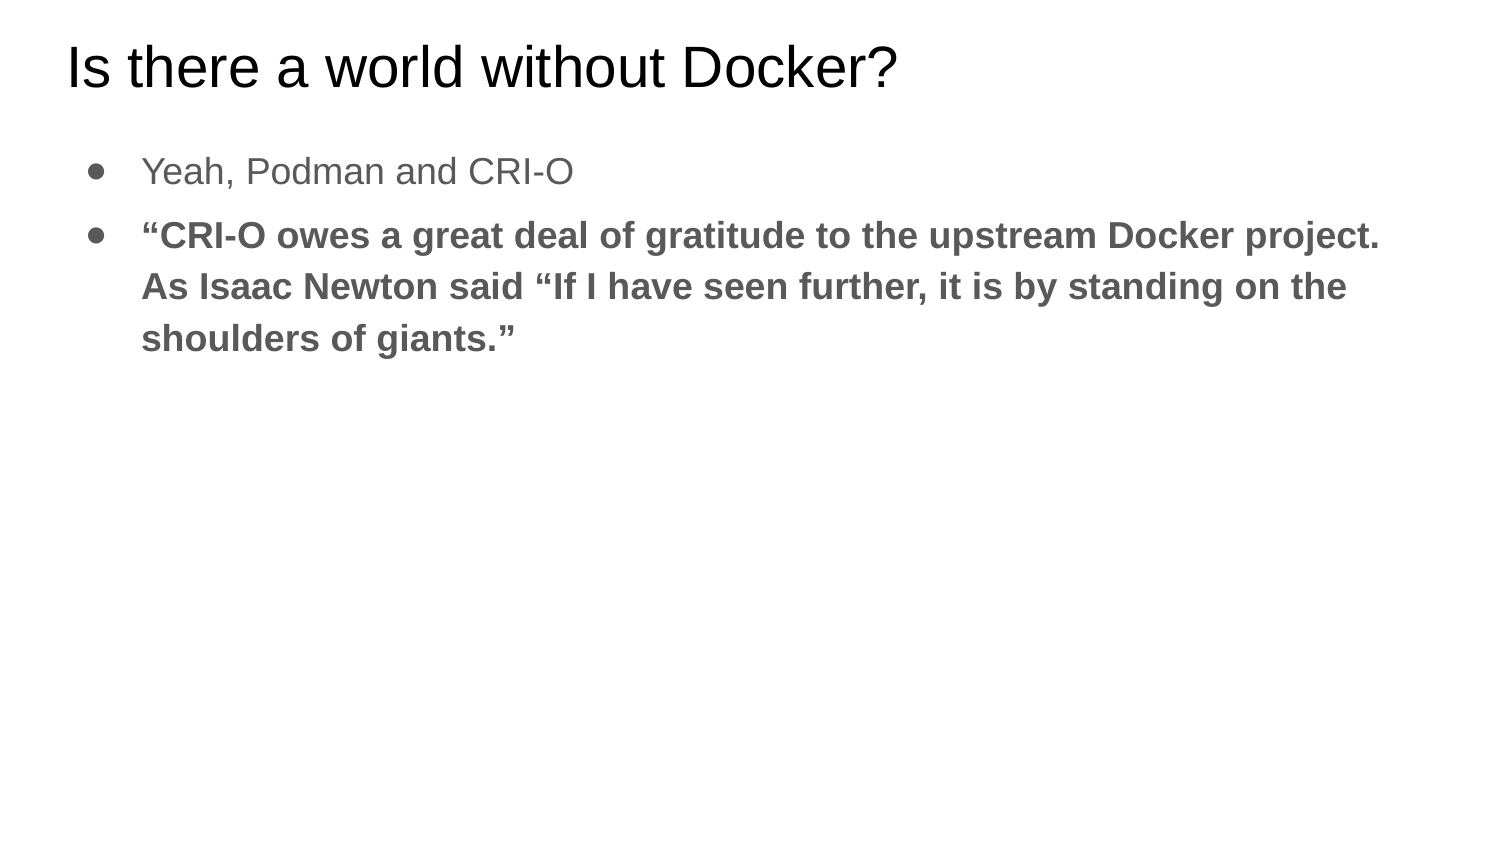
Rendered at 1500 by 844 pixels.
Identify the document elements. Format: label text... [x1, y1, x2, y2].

list Yeah, Podman and CRI-O “CRI-O owes a great deal of gratitude to the upstream Docker project. As Isaac Newton said “If I have seen further, it is by standing on the shoulders of giants.” [51, 125, 1449, 686]
title Is there a world without Docker? [51, 13, 1449, 108]
